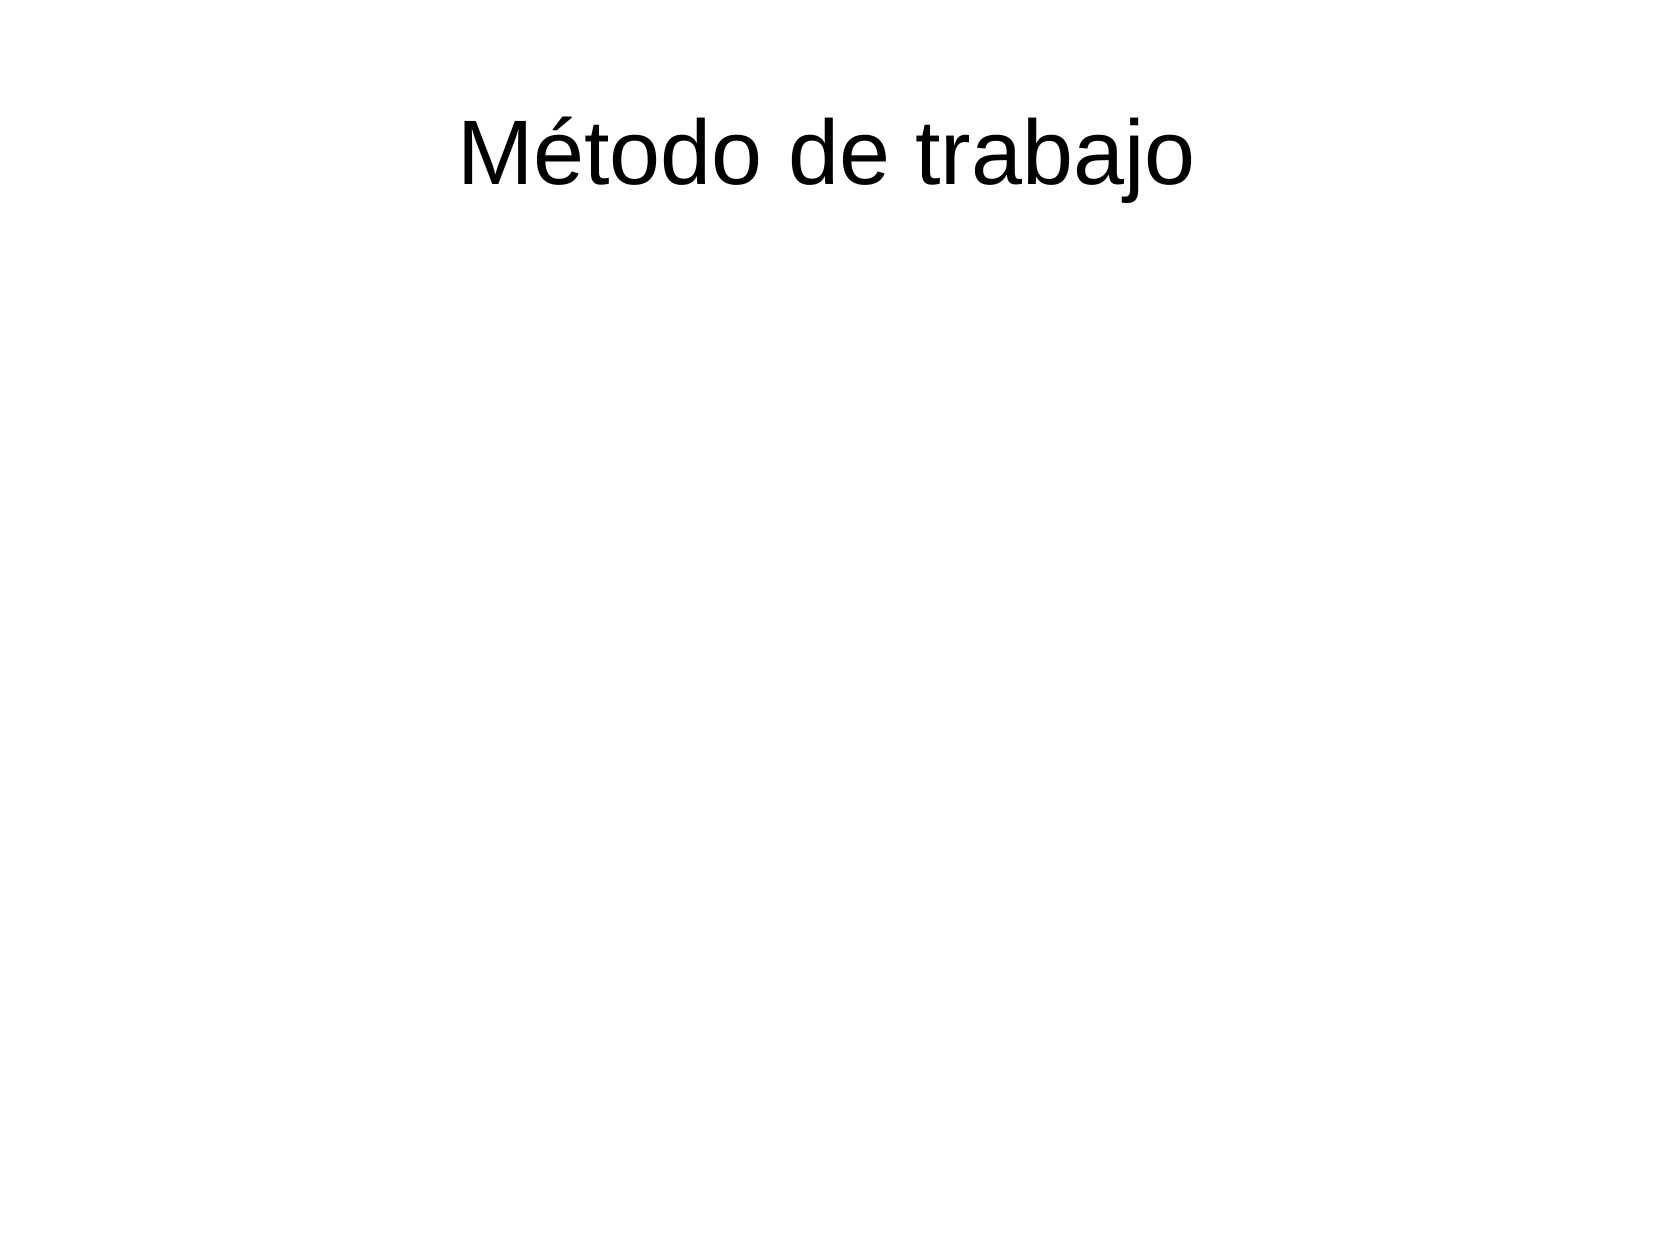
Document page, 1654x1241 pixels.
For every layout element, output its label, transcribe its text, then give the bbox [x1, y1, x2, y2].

title Método de trabajo [82, 49, 1571, 257]
